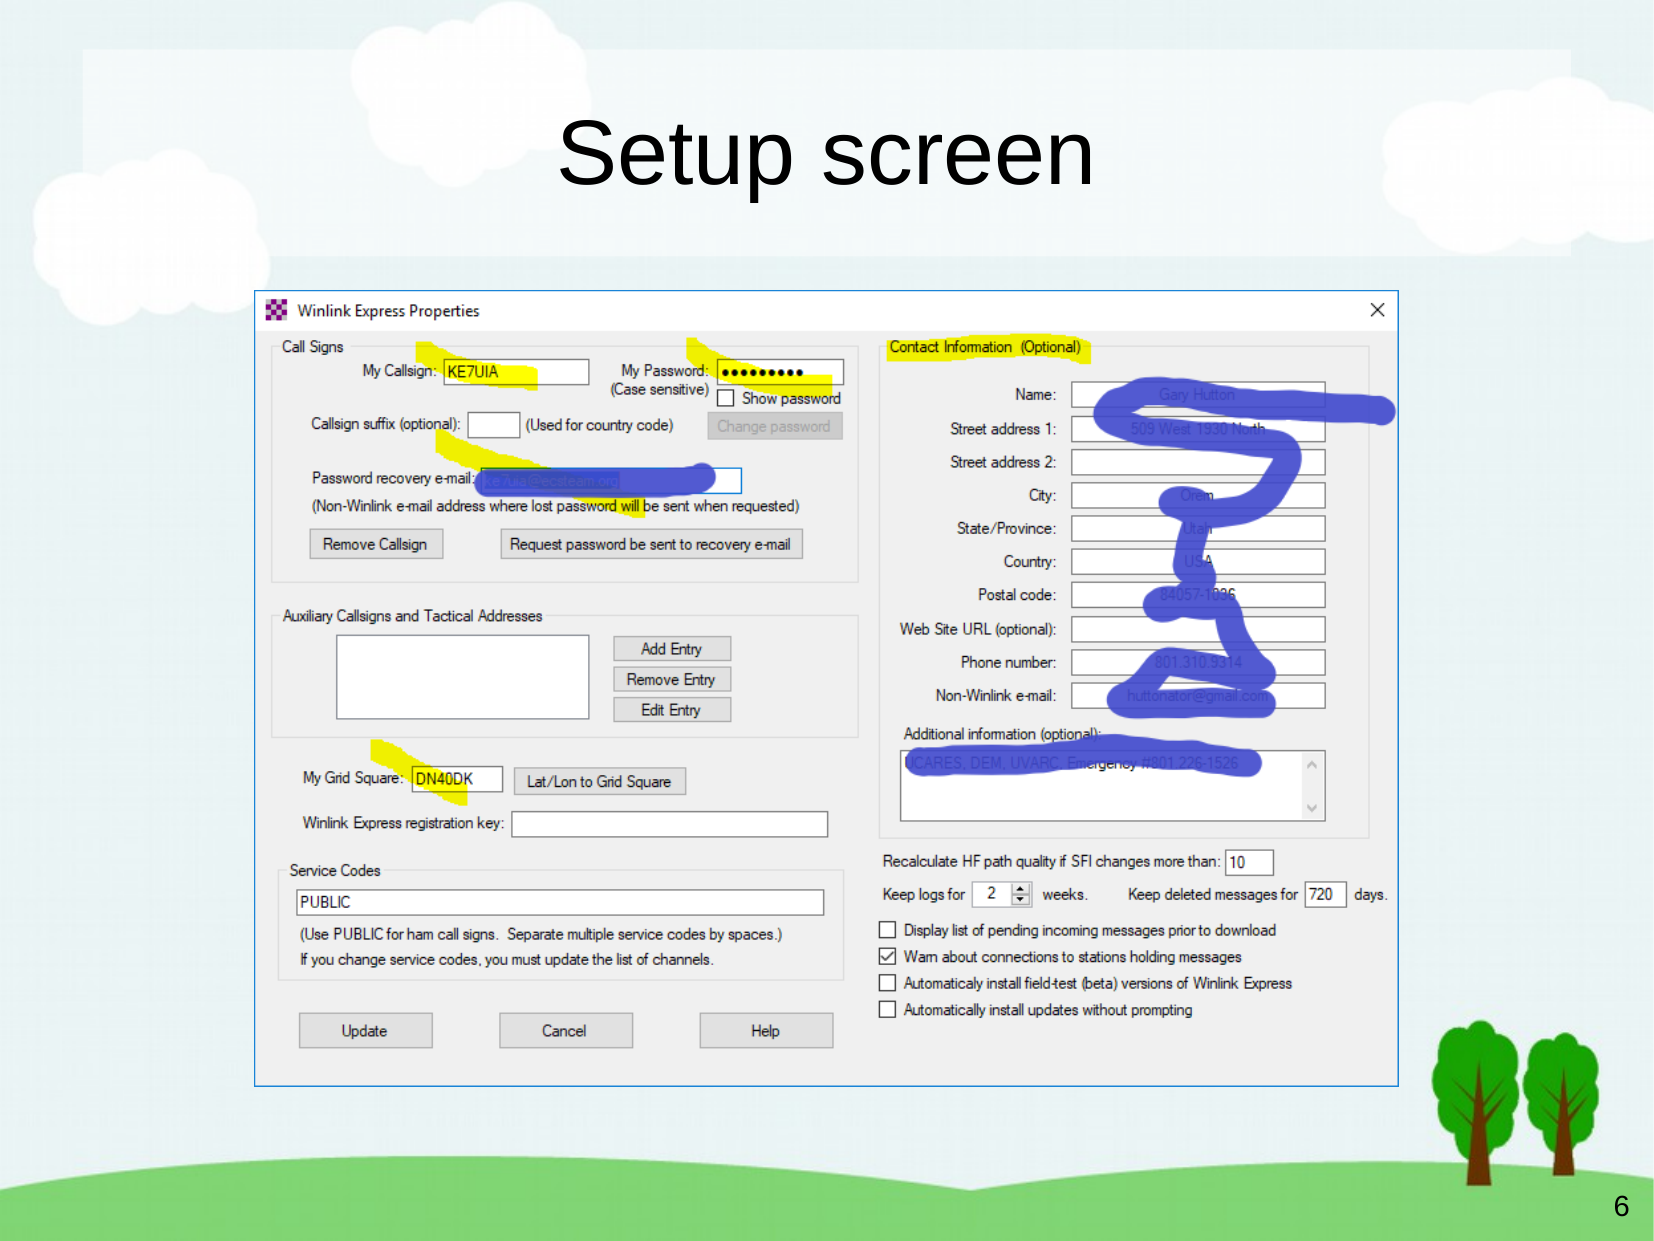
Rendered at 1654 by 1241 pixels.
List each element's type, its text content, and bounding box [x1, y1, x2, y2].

title Setup screen [82, 49, 1571, 257]
picture [0, 0, 1654, 1241]
